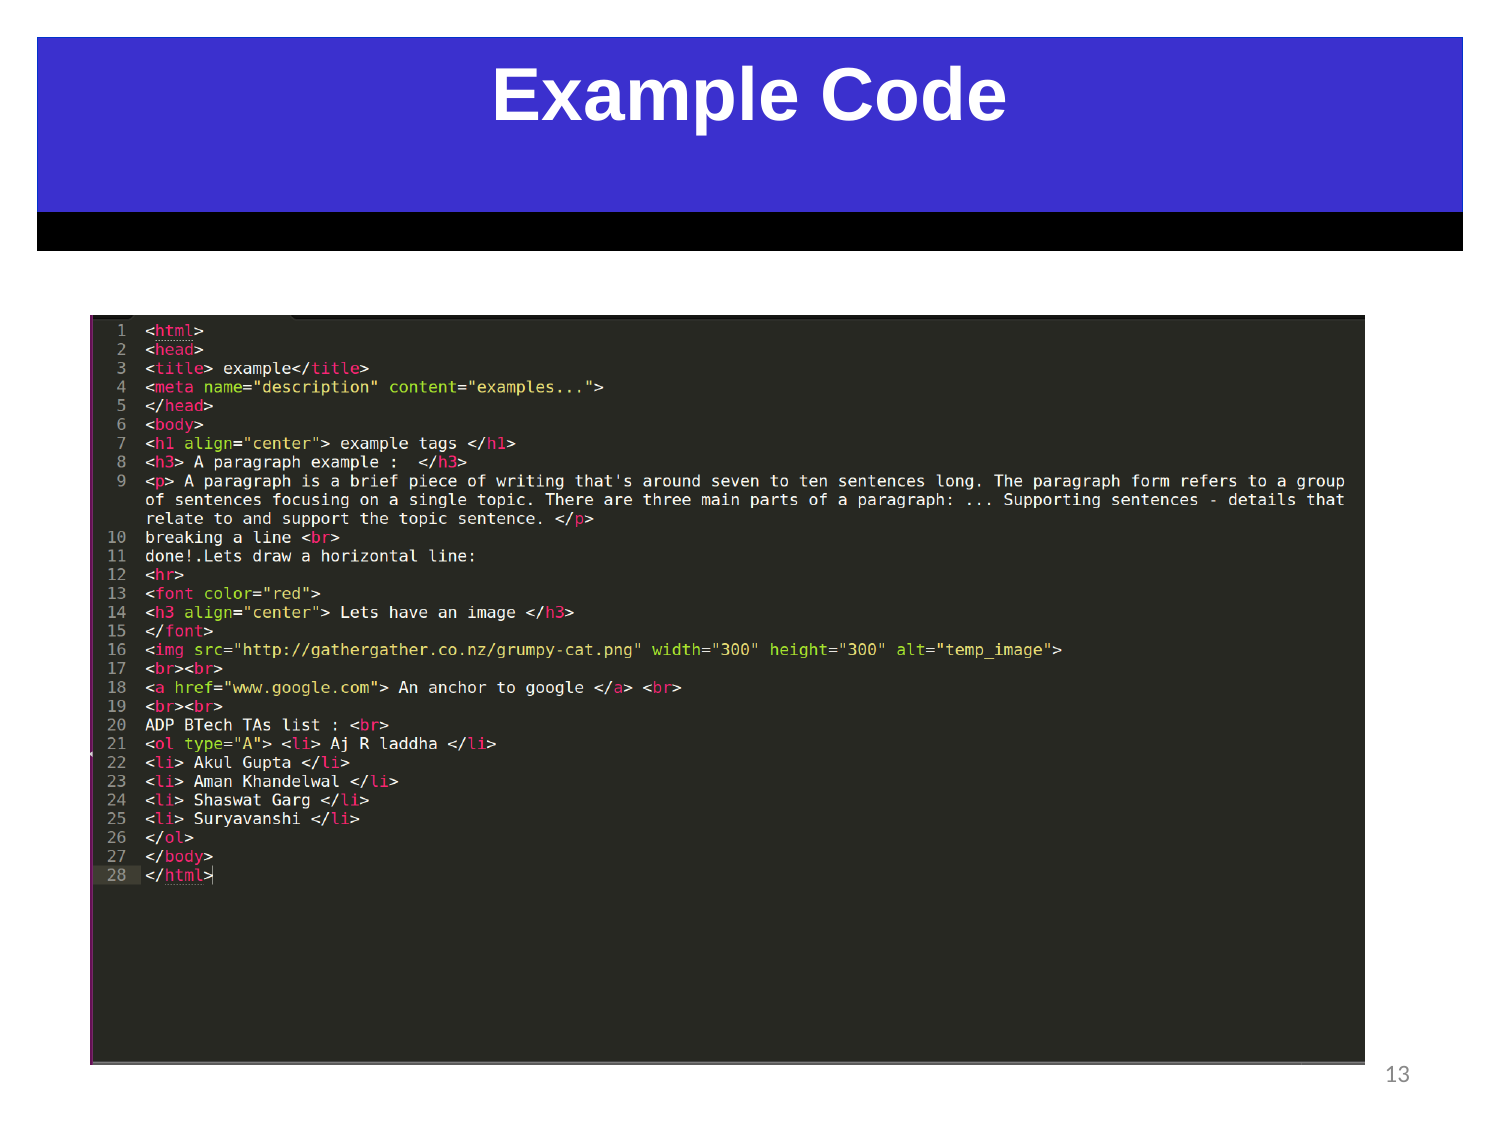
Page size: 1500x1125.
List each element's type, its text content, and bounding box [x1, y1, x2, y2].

text_box <number> [1074, 1042, 1426, 1103]
list Example Code [50, 37, 1450, 213]
picture [90, 314, 1365, 1065]
